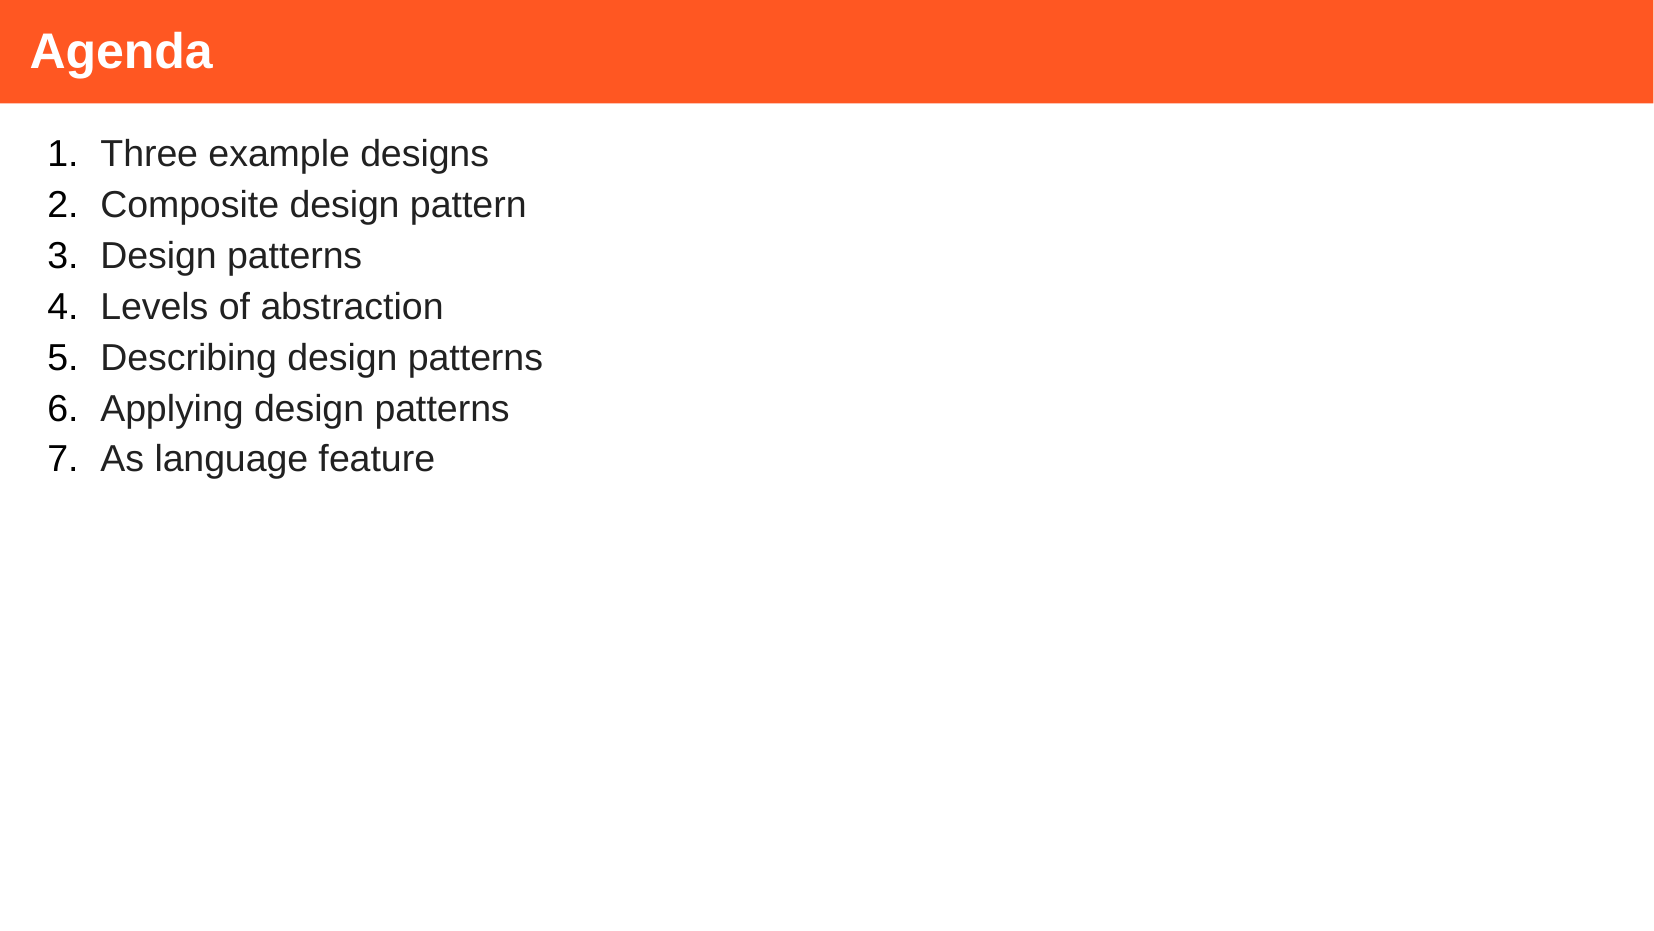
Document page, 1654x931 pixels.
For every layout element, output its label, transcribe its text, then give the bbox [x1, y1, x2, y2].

title Agenda [0, 0, 1654, 104]
list Three example designs Composite design pattern Design patterns Levels of abstraction Describing design patterns Applying design patterns As language feature [29, 132, 1625, 813]
